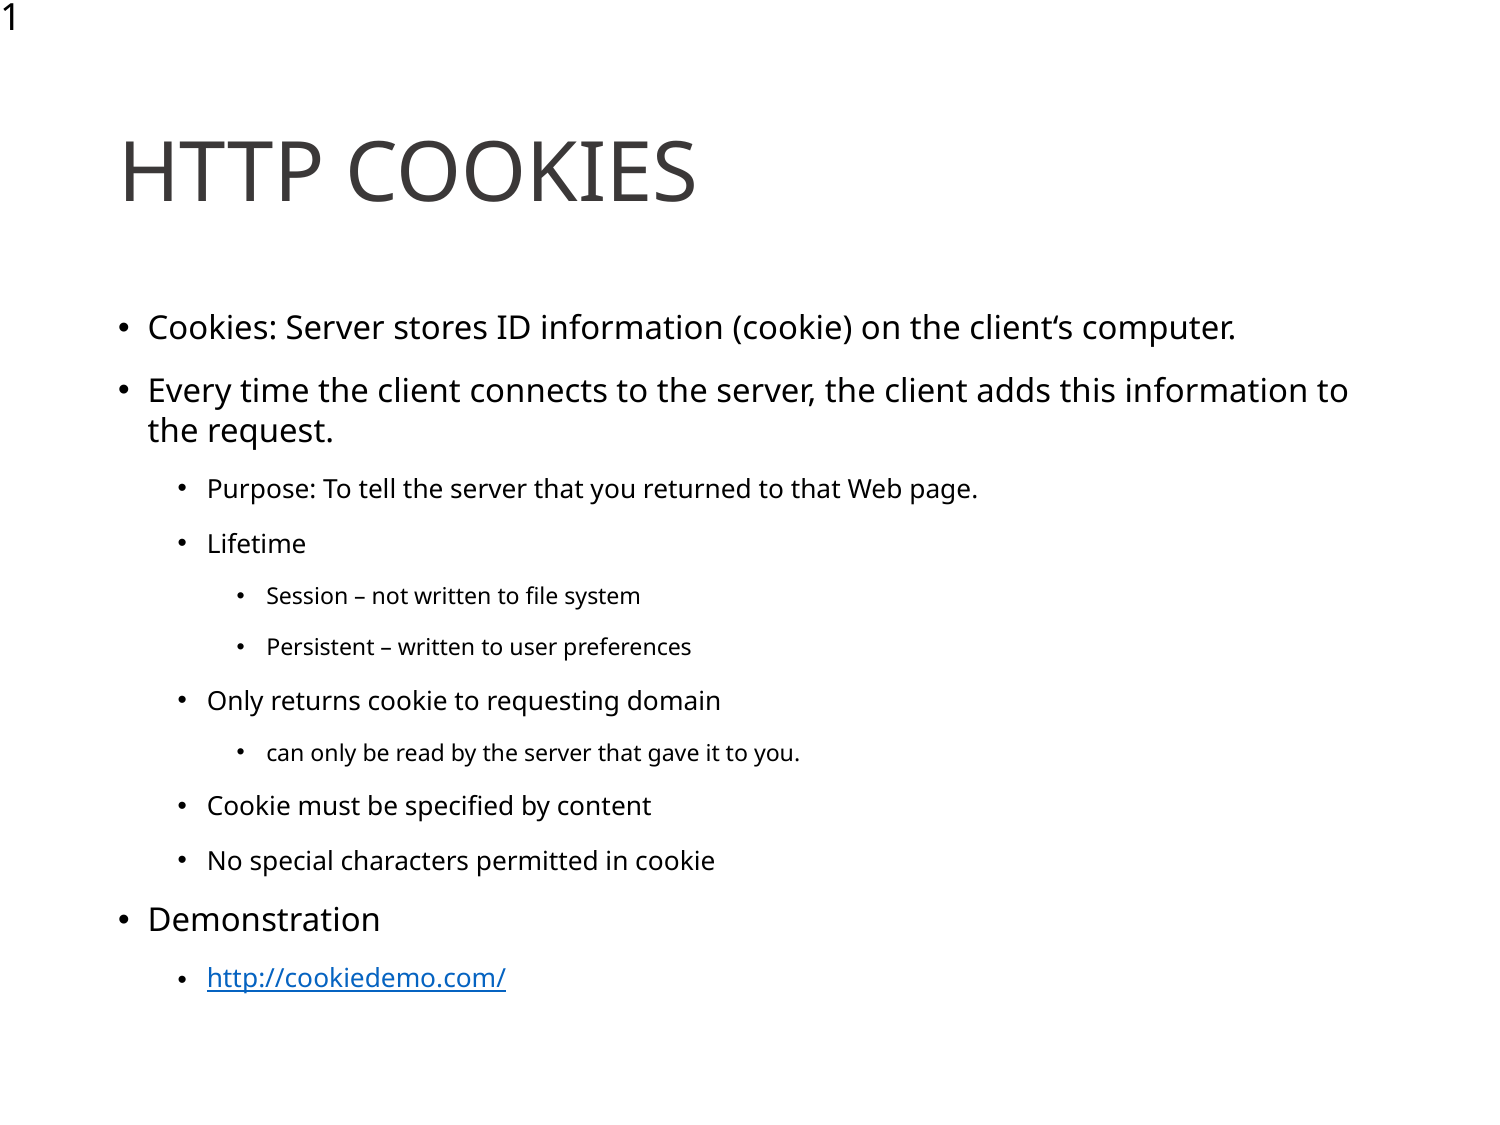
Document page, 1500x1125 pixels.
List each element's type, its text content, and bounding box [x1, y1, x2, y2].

list Cookies: Server stores ID information (cookie) on the client‘s computer. Every time the client connects to the server, the client adds this information to the request. Purpose: To tell the server that you returned to that Web page. Lifetime Session – not written to file system Persistent – written to user preferences Only returns cookie to requesting domain can only be read by the server that gave it to you. Cookie must be specified by content No special characters permitted in cookie Demonstration http://cookiedemo.com/ [103, 299, 1397, 1014]
title HTTP COOKIES [103, 59, 1397, 278]
